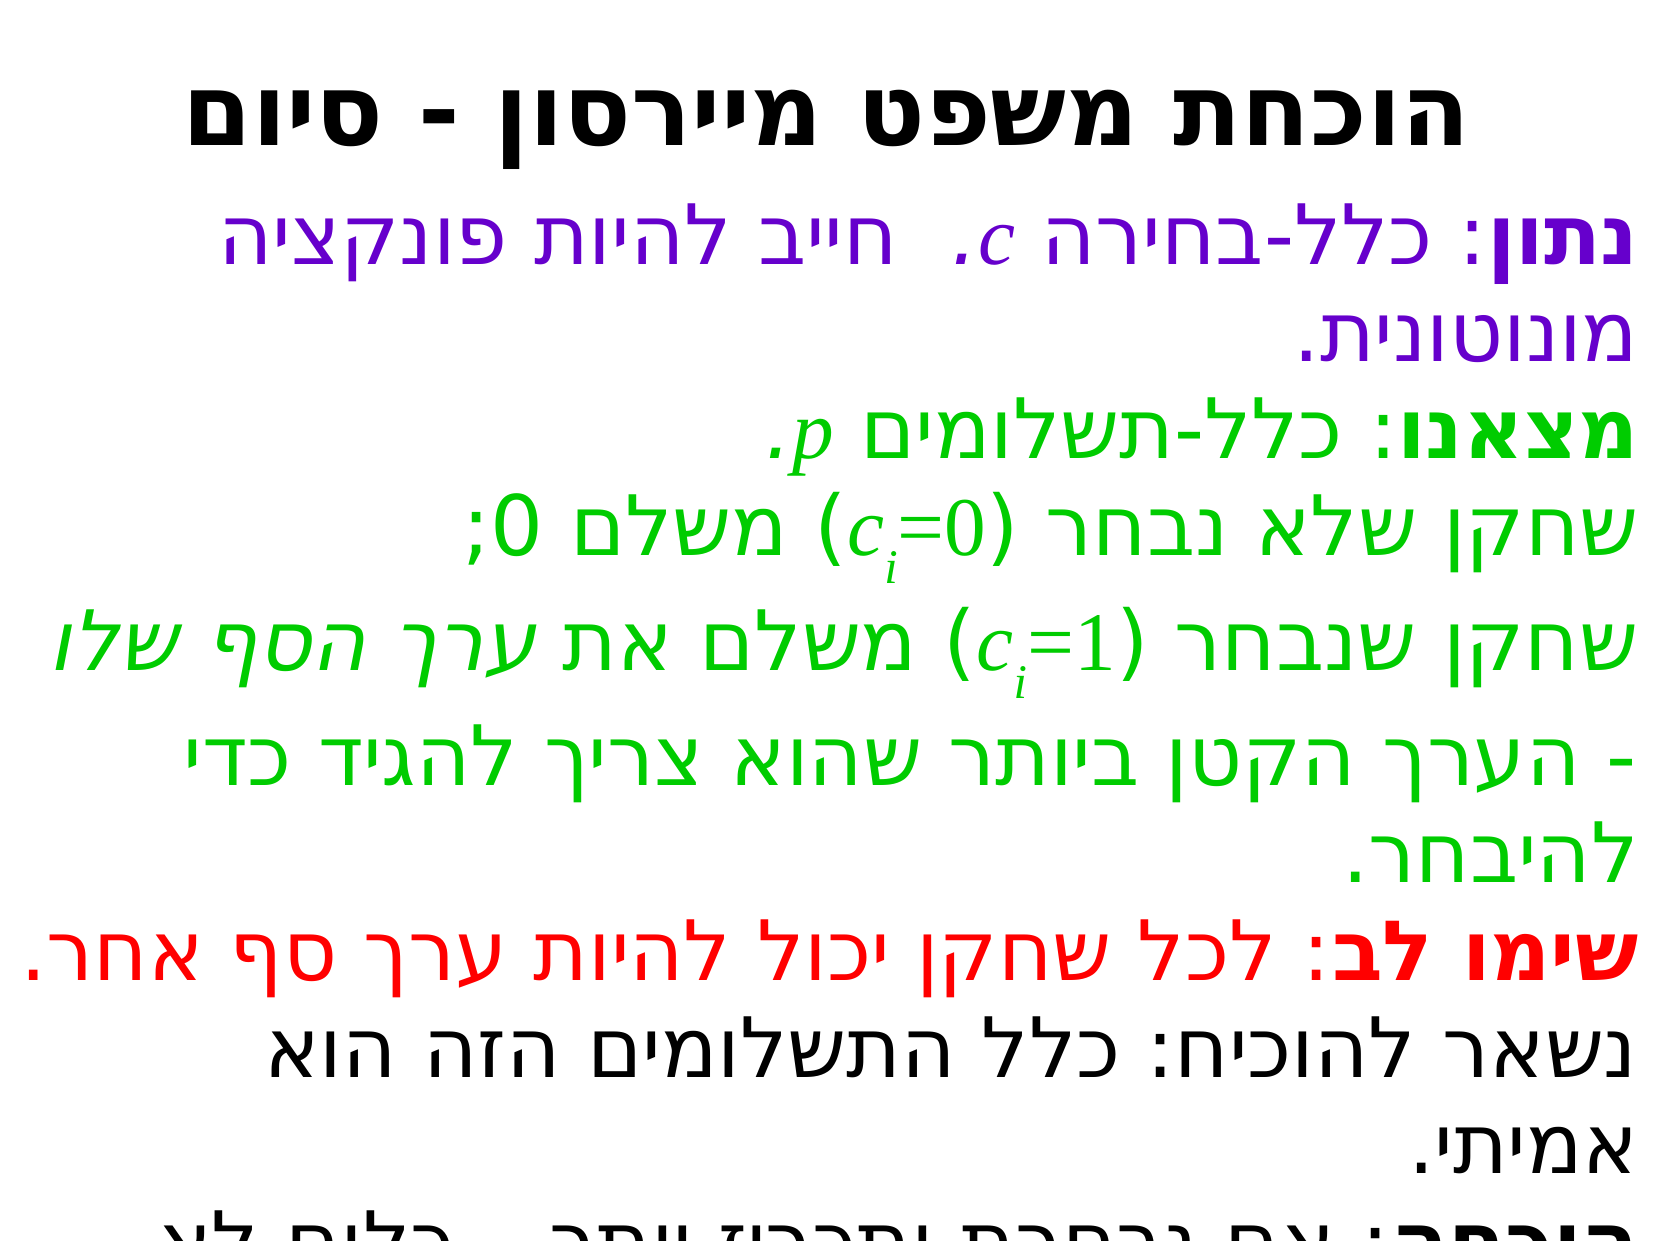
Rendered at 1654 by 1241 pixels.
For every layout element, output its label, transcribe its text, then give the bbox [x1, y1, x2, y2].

text_box נתון: כלל-בחירה c. חייב להיות פונקציה מונוטונית. מצאנו: כלל-תשלומים p. שחקן שלא נבחר (ci=0) משלם 0; שחקן שנבחר (ci=1) משלם את ערך הסף שלו - הערך הקטן ביותר שהוא צריך להגיד כדי להיבחר. שימו לב: לכל שחקן יכול להיות ערך סף אחר. נשאר להוכיח: כלל התשלומים הזה הוא אמיתי. הוכחה: אם נבחרת ותכריז יותר – כלום לא ישתנה. אם נבחרת ותכריז פחות – (אולי) כבר לא תיבחר. אם לא נבחרת ותכריז יותר – תשלם יותר מערכך. אם לא נבחרת ותכריז פחות – כלום לא ישתנה. *** [0, 180, 1654, 1241]
title הוכחת משפט מיירסון - סיום [0, 21, 1654, 180]
